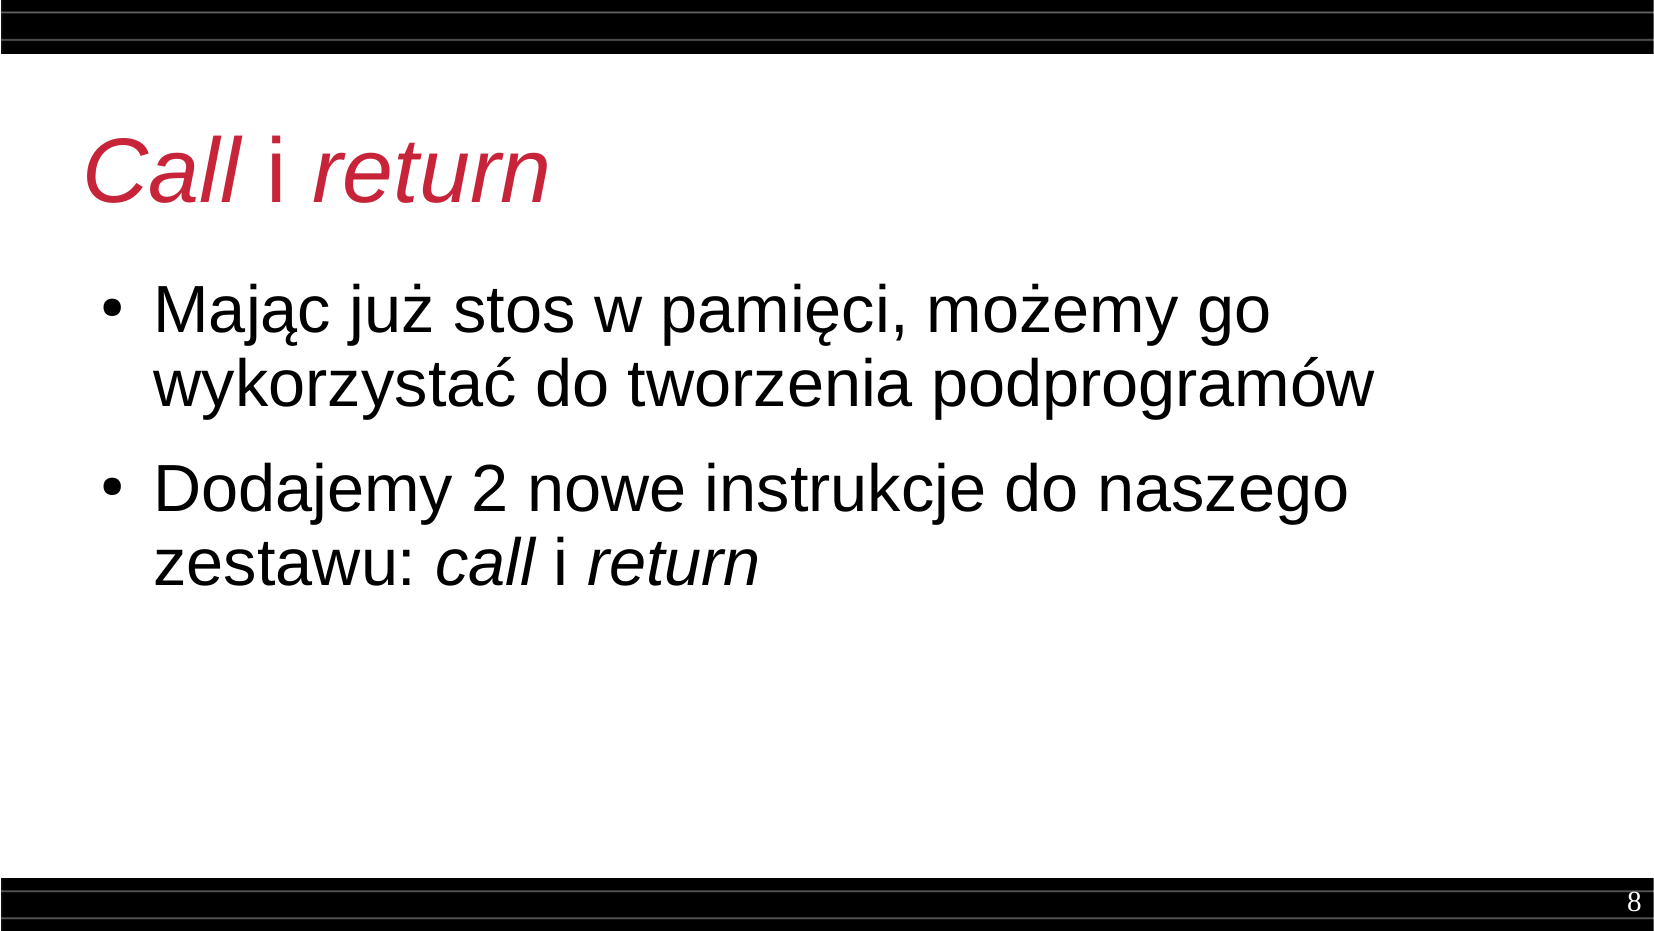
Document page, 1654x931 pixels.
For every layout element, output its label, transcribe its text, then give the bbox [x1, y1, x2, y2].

picture [1, 0, 1654, 54]
picture [1, 878, 1654, 931]
list Mając już stos w pamięci, możemy go wykorzystać do tworzenia podprogramów Dodajemy 2 nowe instrukcje do naszego zestawu: call i return [82, 271, 1571, 758]
title Call i return [82, 92, 1571, 249]
